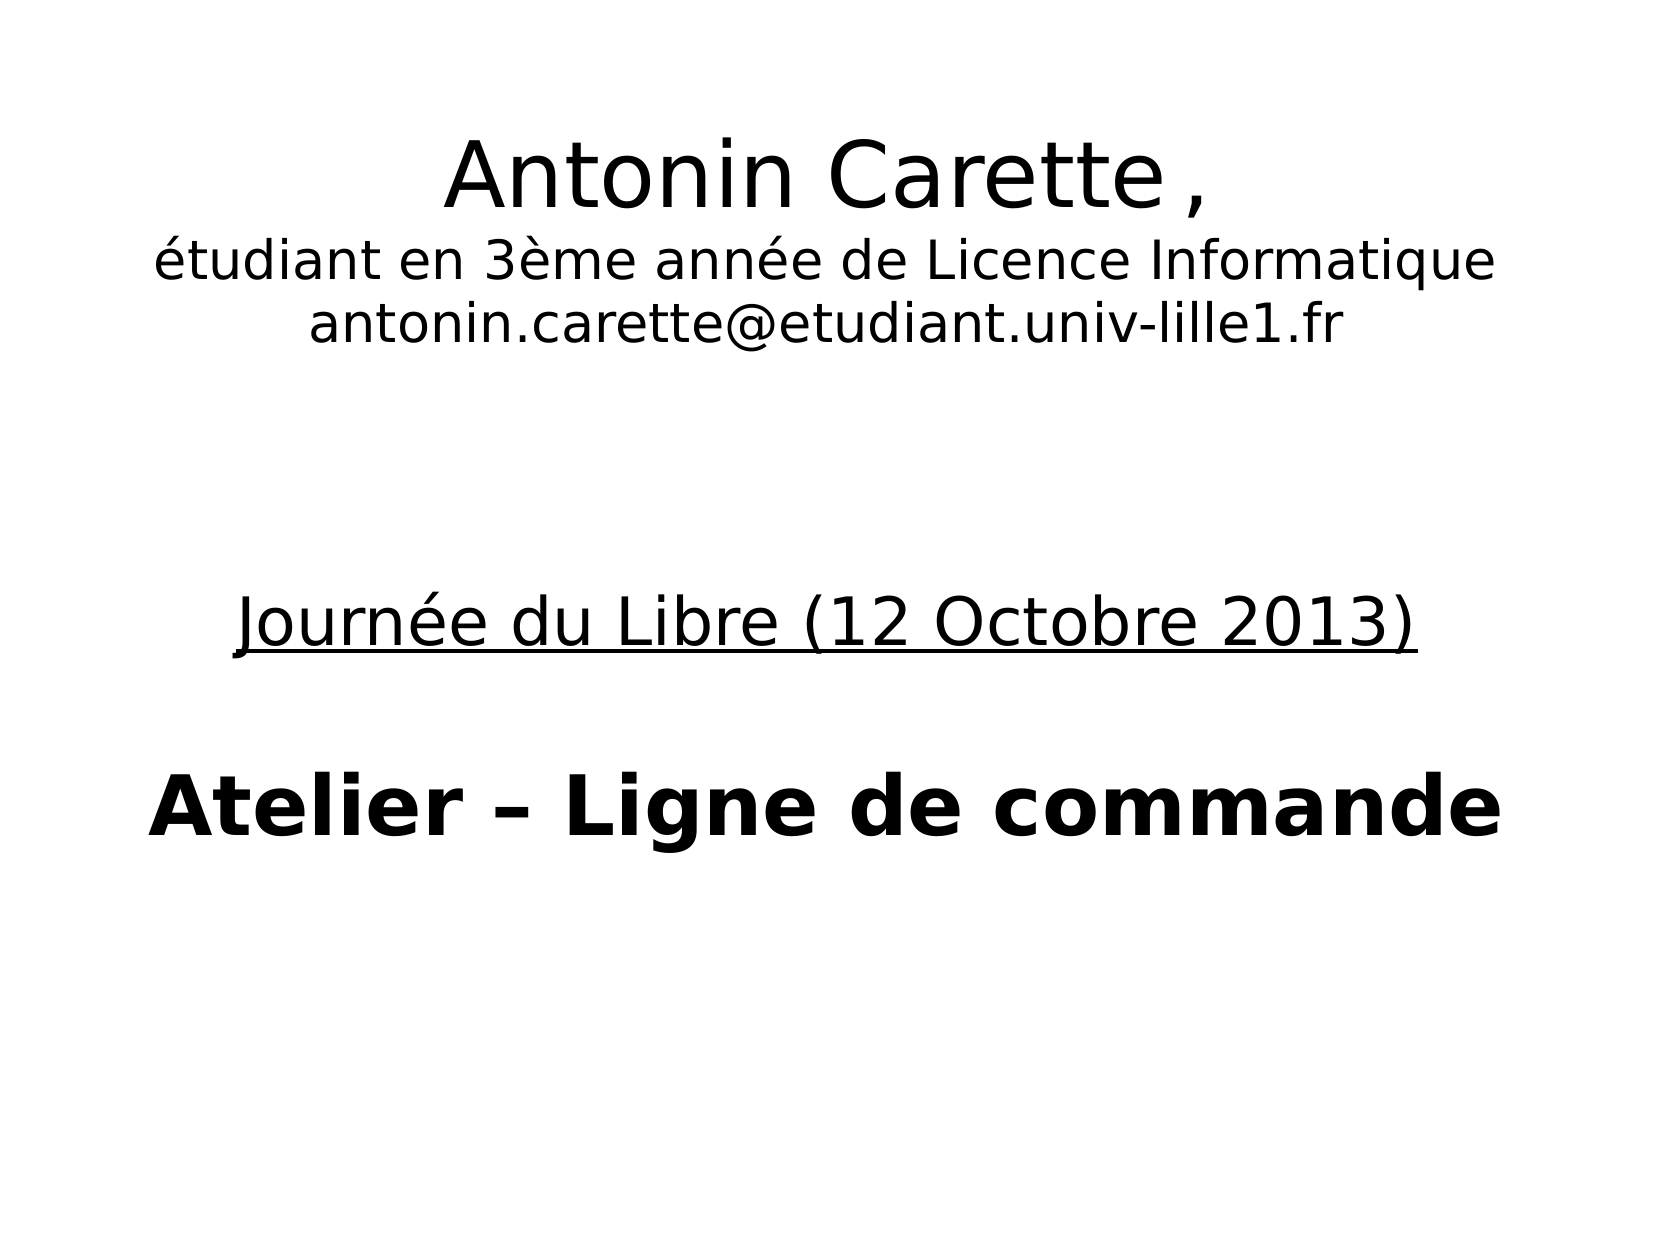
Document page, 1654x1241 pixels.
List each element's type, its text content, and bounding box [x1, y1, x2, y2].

title Antonin Carette , étudiant en 3ème année de Licence Informatique antonin.carette@etudiant.univ-lille1.fr [82, 122, 1571, 356]
subtitle Journée du Libre (12 Octobre 2013) Atelier – Ligne de commande [82, 387, 1571, 1052]
